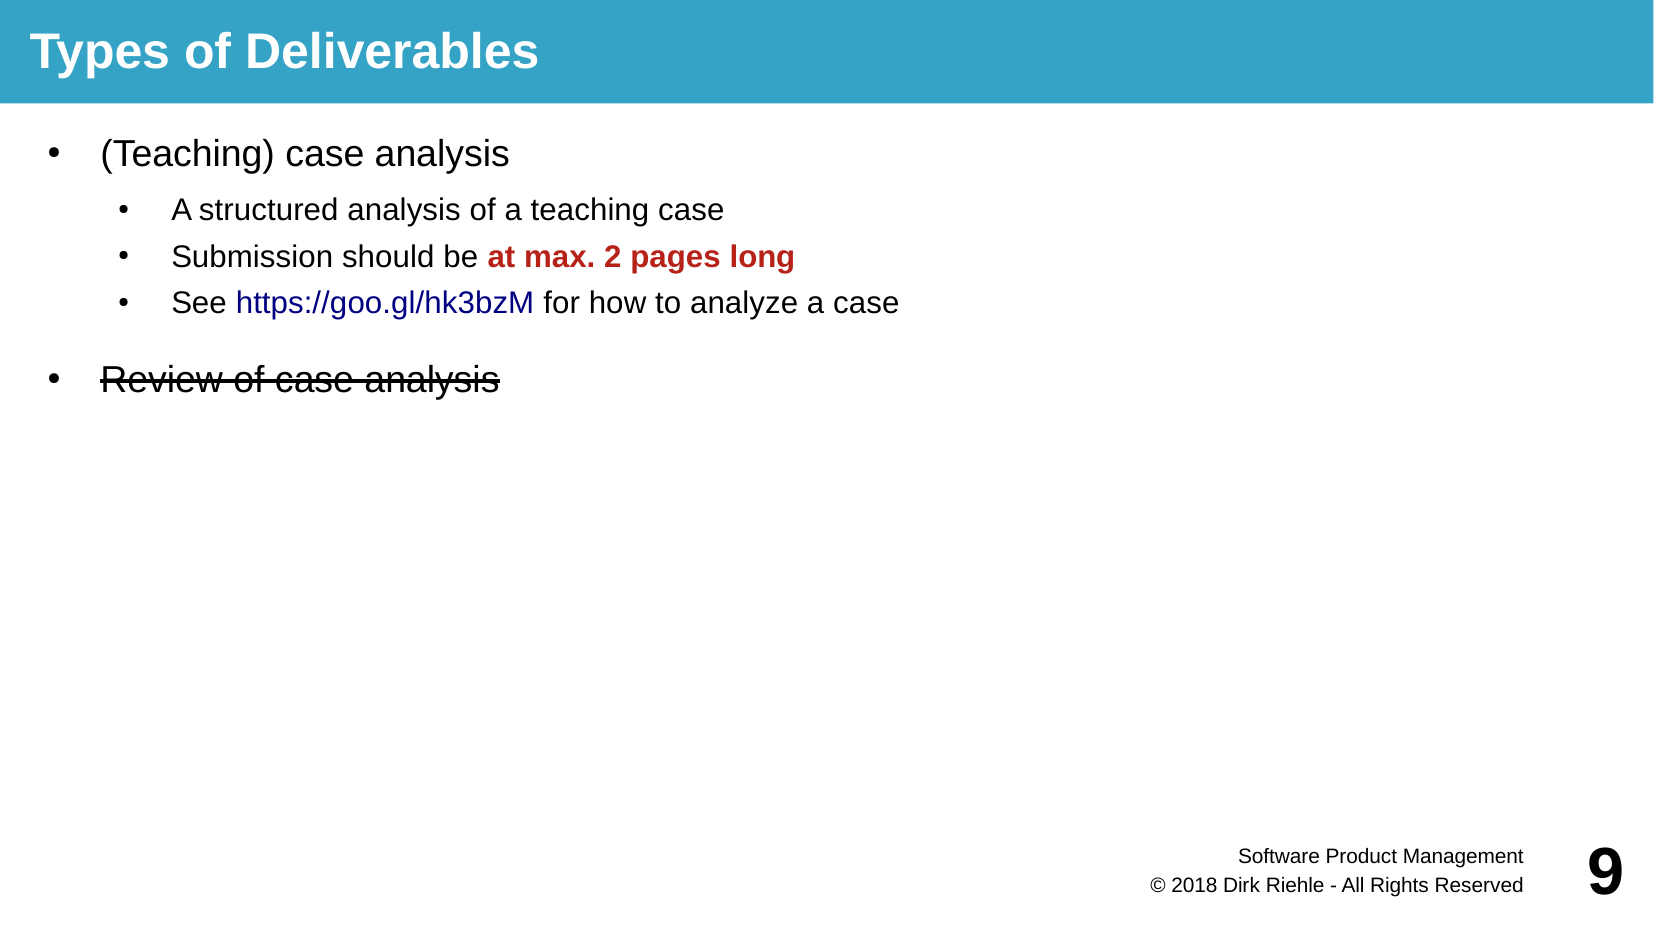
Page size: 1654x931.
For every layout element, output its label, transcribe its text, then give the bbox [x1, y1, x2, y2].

title Types of Deliverables [0, 0, 1654, 104]
list (Teaching) case analysis A structured analysis of a teaching case Submission should be at max. 2 pages long See https://goo.gl/hk3bzM for how to analyze a case Review of case analysis [29, 132, 1625, 798]
